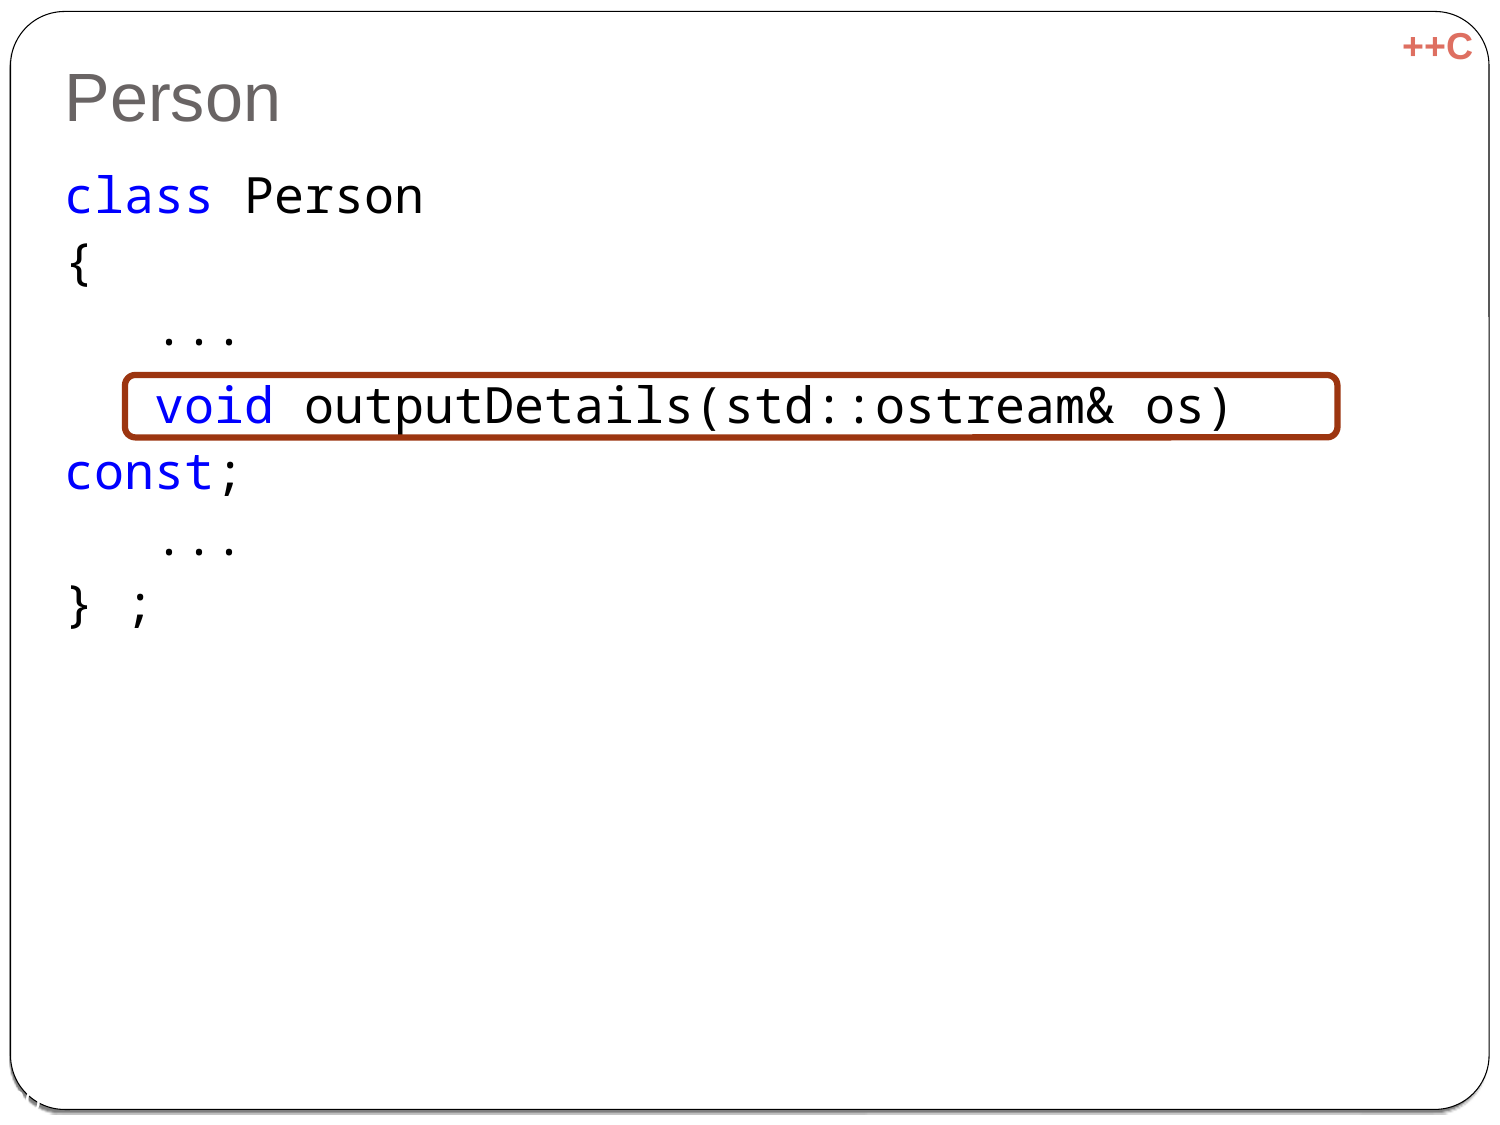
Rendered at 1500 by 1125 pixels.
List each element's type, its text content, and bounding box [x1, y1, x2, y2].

list class Person { ... void outputDetails(std::ostream& os) const; ... } ; [50, 149, 1450, 1088]
slide_number <number> [0, 1074, 50, 1125]
title Person [50, 45, 1450, 149]
